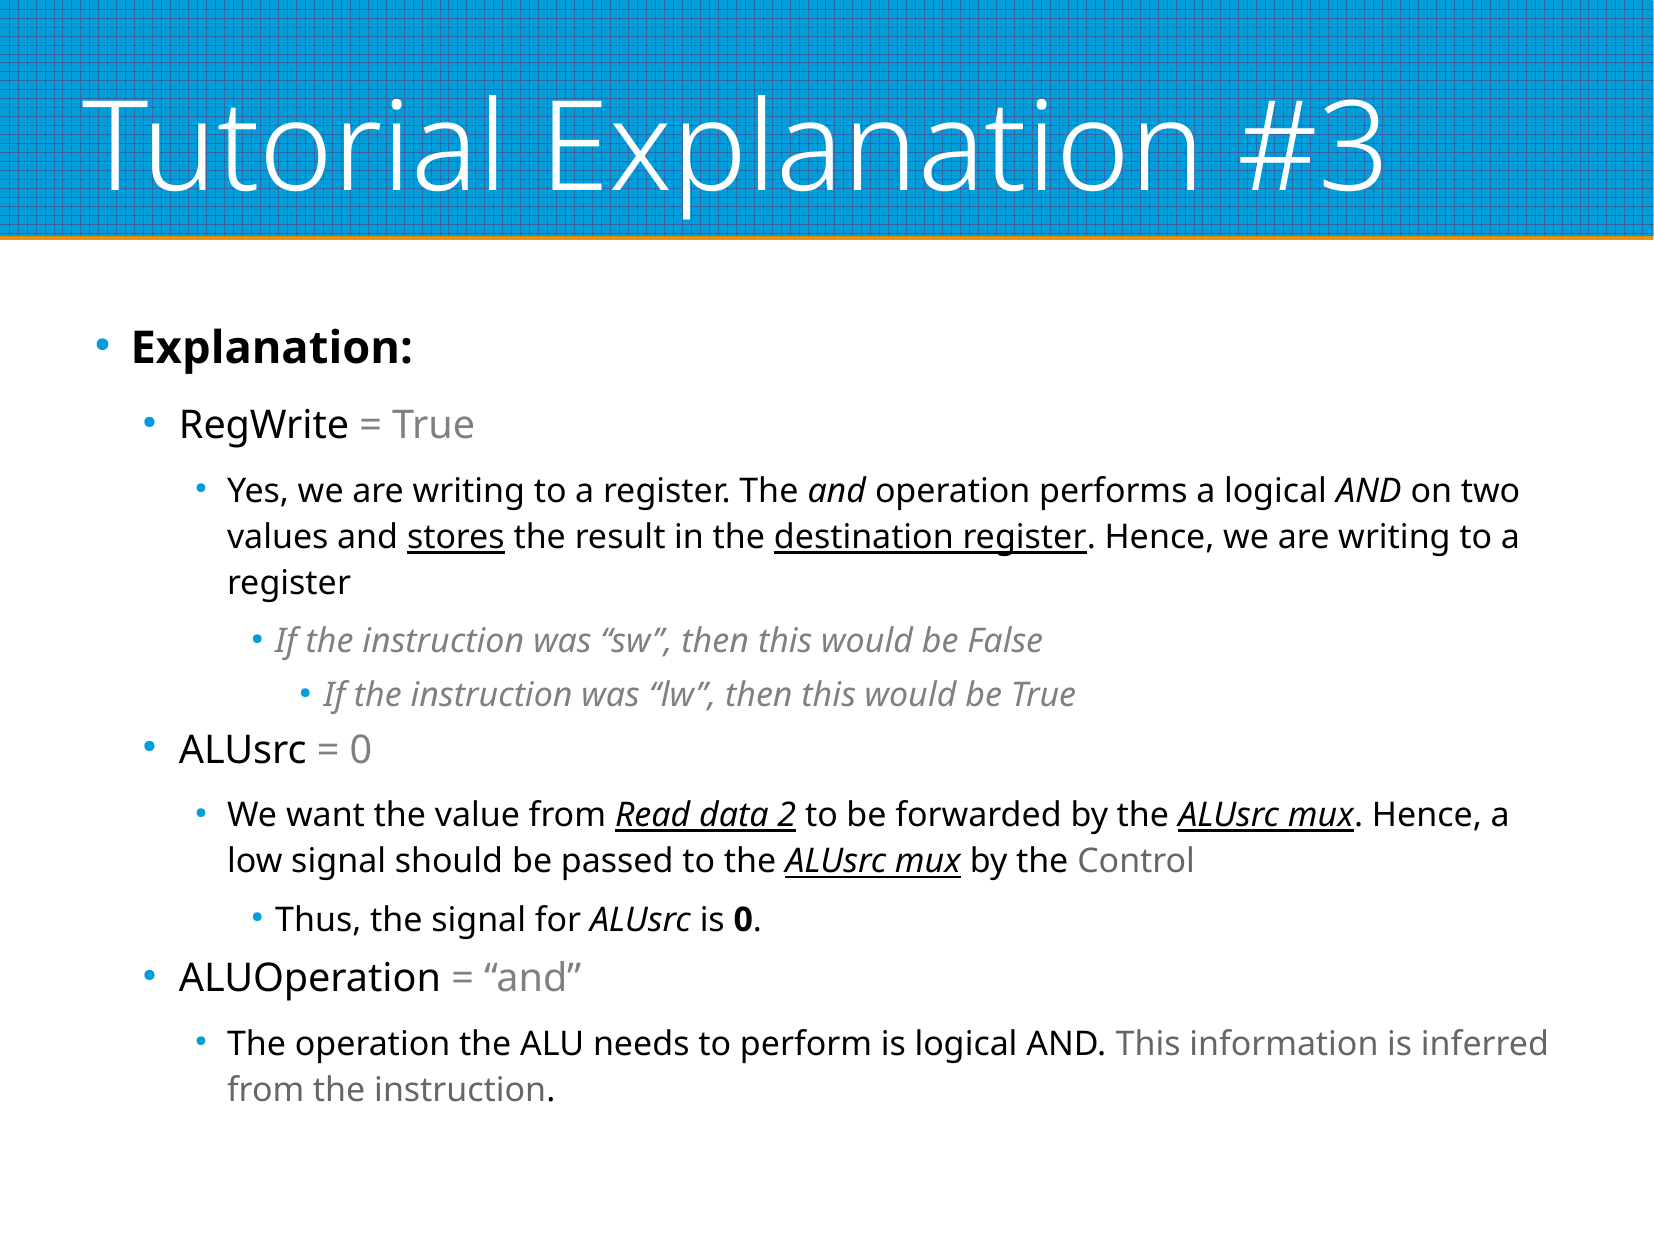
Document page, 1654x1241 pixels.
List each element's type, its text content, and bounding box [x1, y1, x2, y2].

title Tutorial Explanation #3 [82, 19, 1571, 227]
list Explanation: RegWrite = True Yes, we are writing to a register. The and operation performs a logical AND on two values and stores the result in the destination register. Hence, we are writing to a register If the instruction was ‘‘sw’’, then this would be False If the instruction was ‘‘lw’’, then this would be True ALUsrc = 0 We want the value from Read data 2 to be forwarded by the ALUsrc mux. Hence, a low signal should be passed to the ALUsrc mux by the Control Thus, the signal for ALUsrc is 0. ALUOperation = ‘‘and’’ The operation the ALU needs to perform is logical AND. This information is inferred from the instruction. [82, 314, 1563, 1123]
